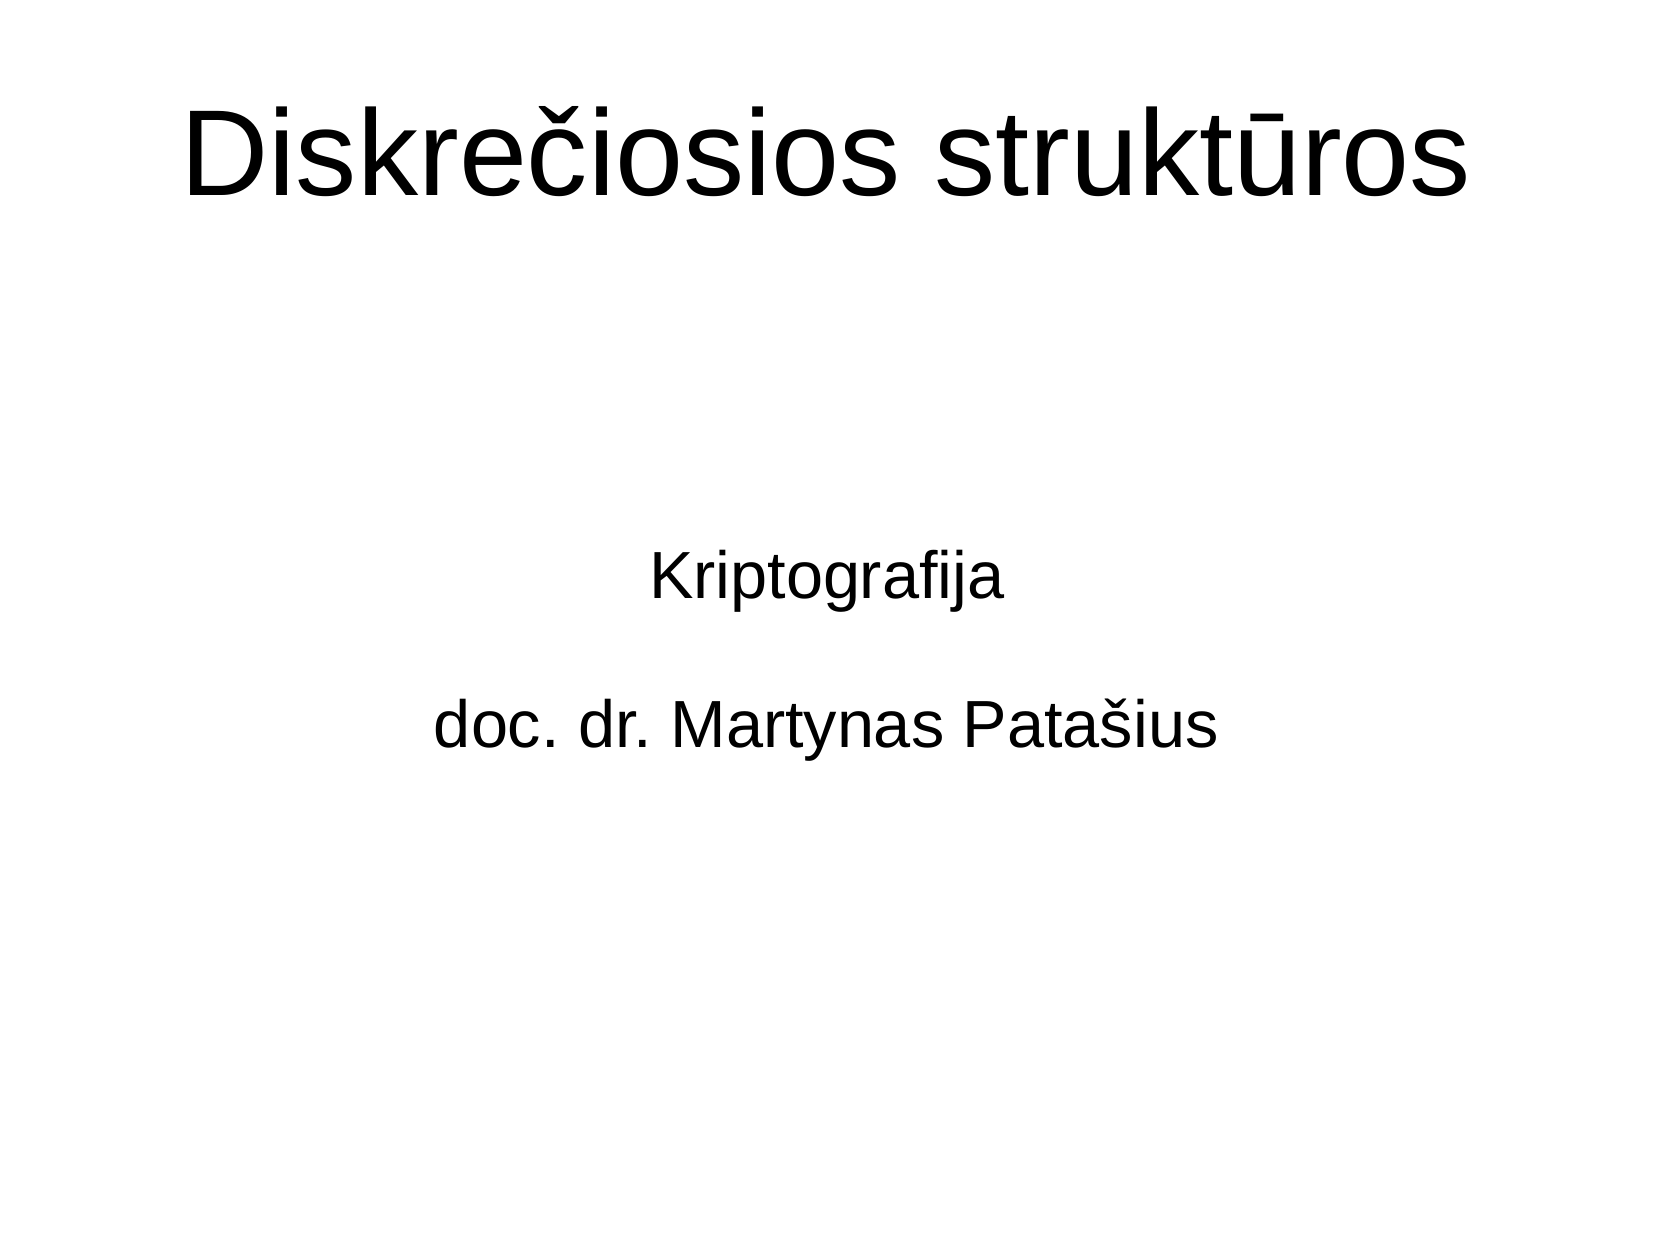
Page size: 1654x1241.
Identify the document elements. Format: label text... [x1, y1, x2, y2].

title Diskrečiosios struktūros [82, 49, 1571, 257]
subtitle Kriptografija doc. dr. Martynas Patašius [82, 290, 1571, 1010]
